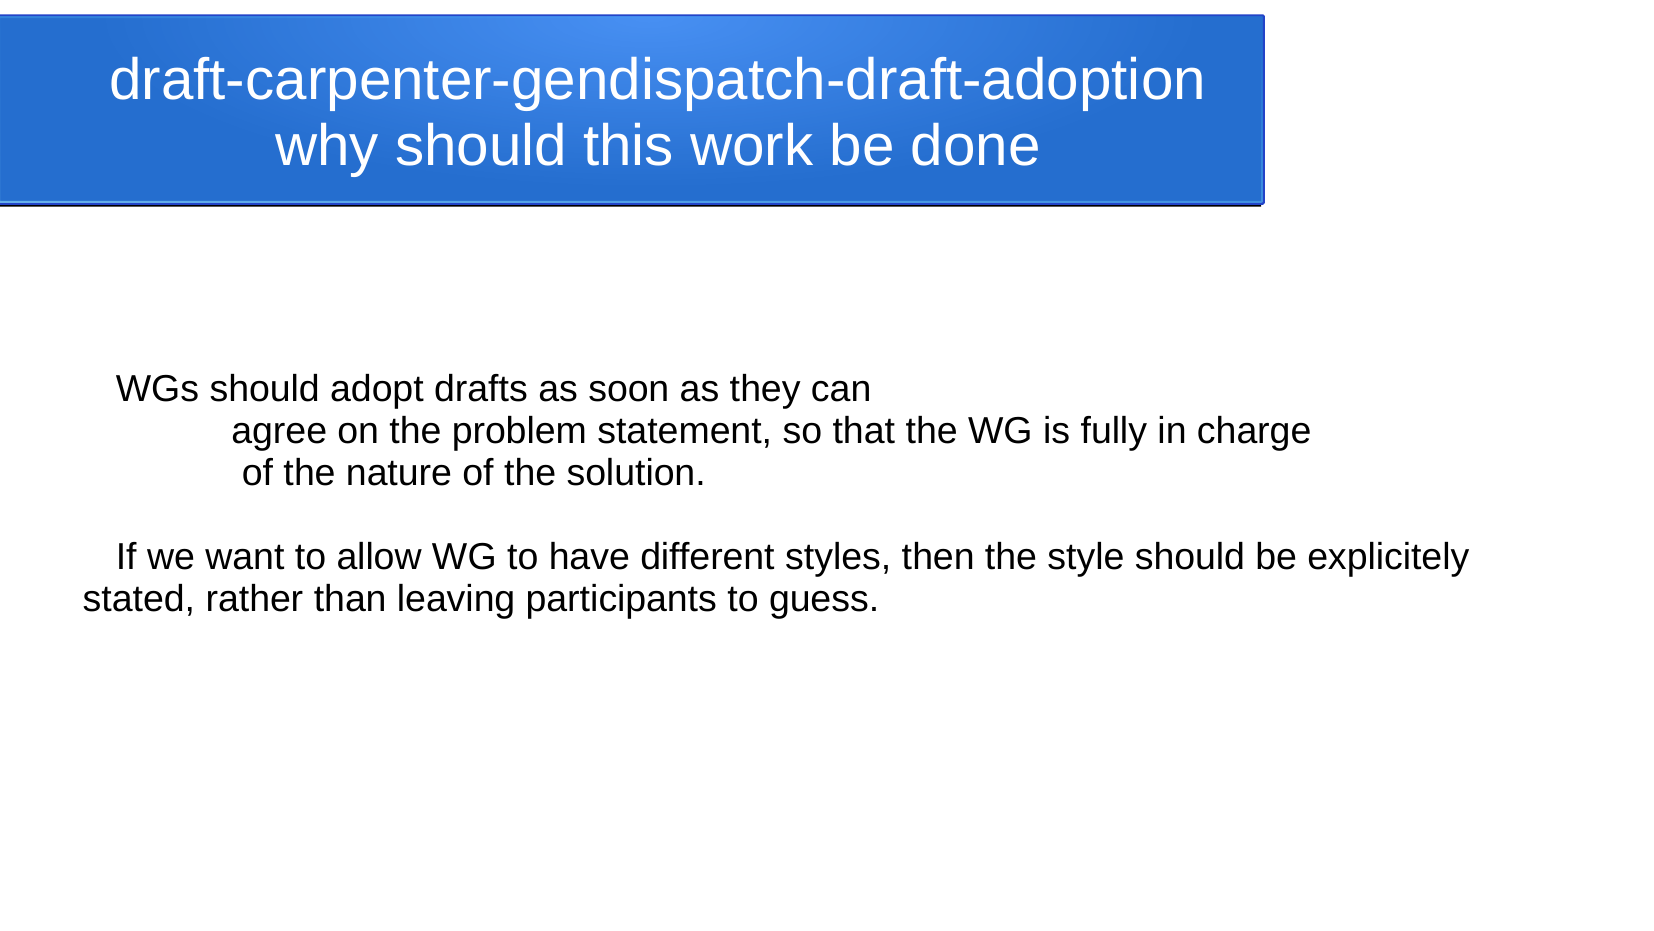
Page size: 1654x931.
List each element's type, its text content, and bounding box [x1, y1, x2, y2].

title draft-carpenter-gendispatch-draft-adoption why should this work be done [82, 35, 1235, 189]
subtitle WGs should adopt drafts as soon as they can agree on the problem statement, so that the WG is fully in charge of the nature of the solution. If we want to allow WG to have different styles, then the style should be explicitely stated, rather than leaving participants to guess. [82, 224, 1571, 764]
